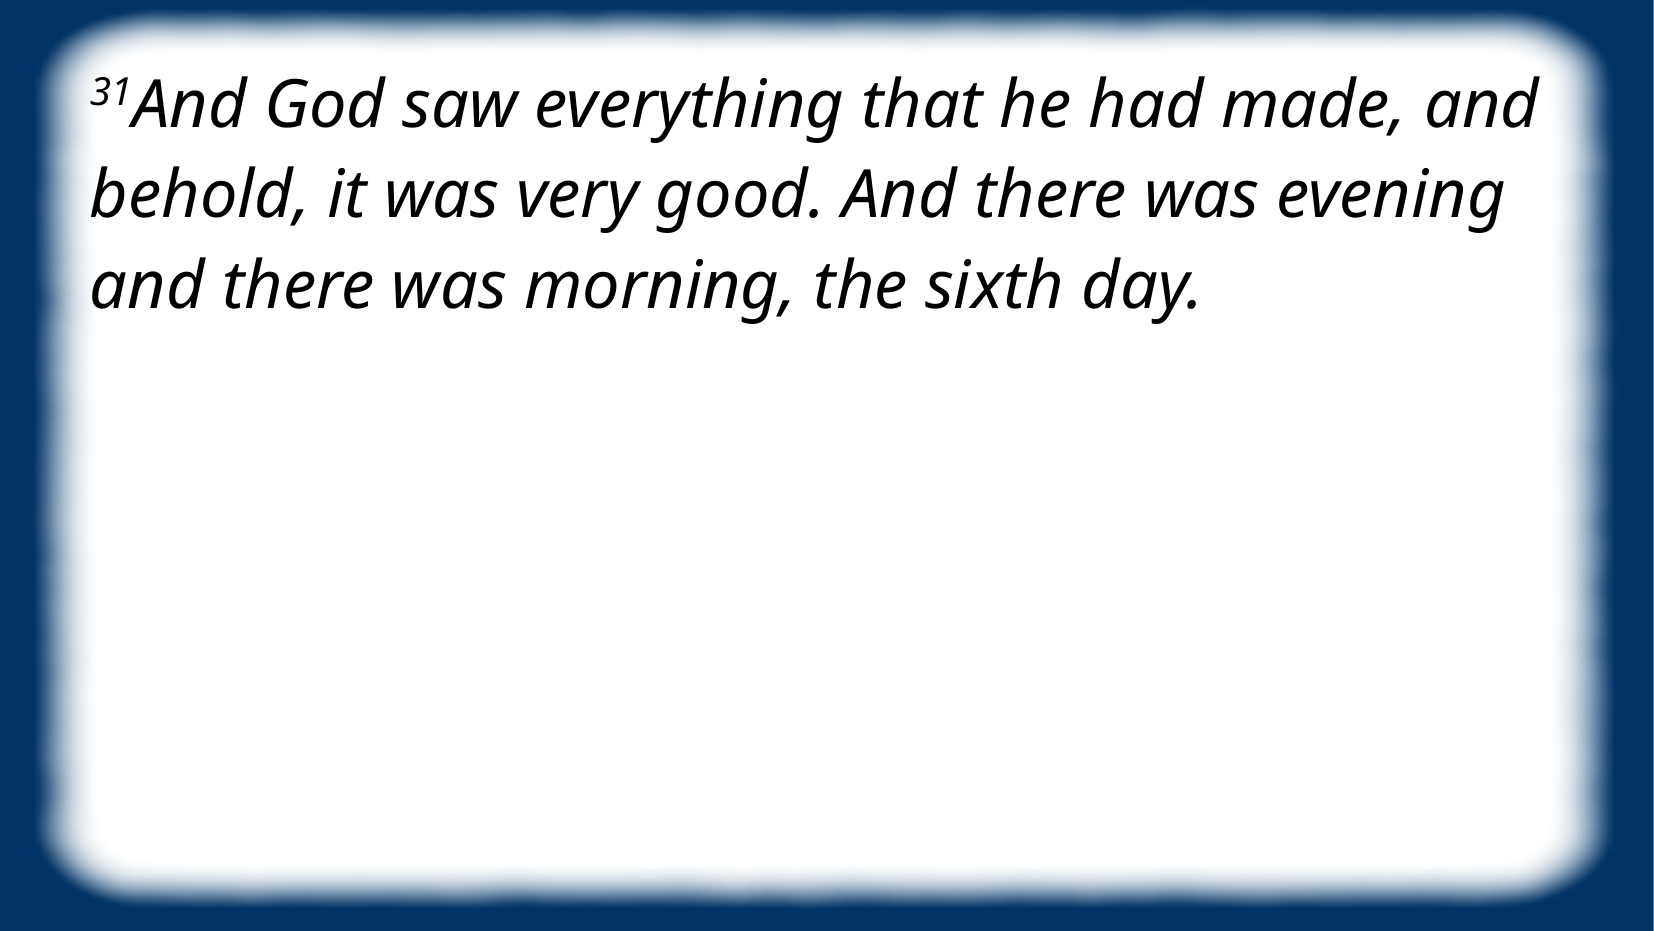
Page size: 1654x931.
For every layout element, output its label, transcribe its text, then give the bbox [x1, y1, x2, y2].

text_box 31And God saw everything that he had made, and behold, it was very good. And there was evening and there was morning, the sixth day. [75, 48, 1576, 346]
picture [0, 0, 1654, 931]
